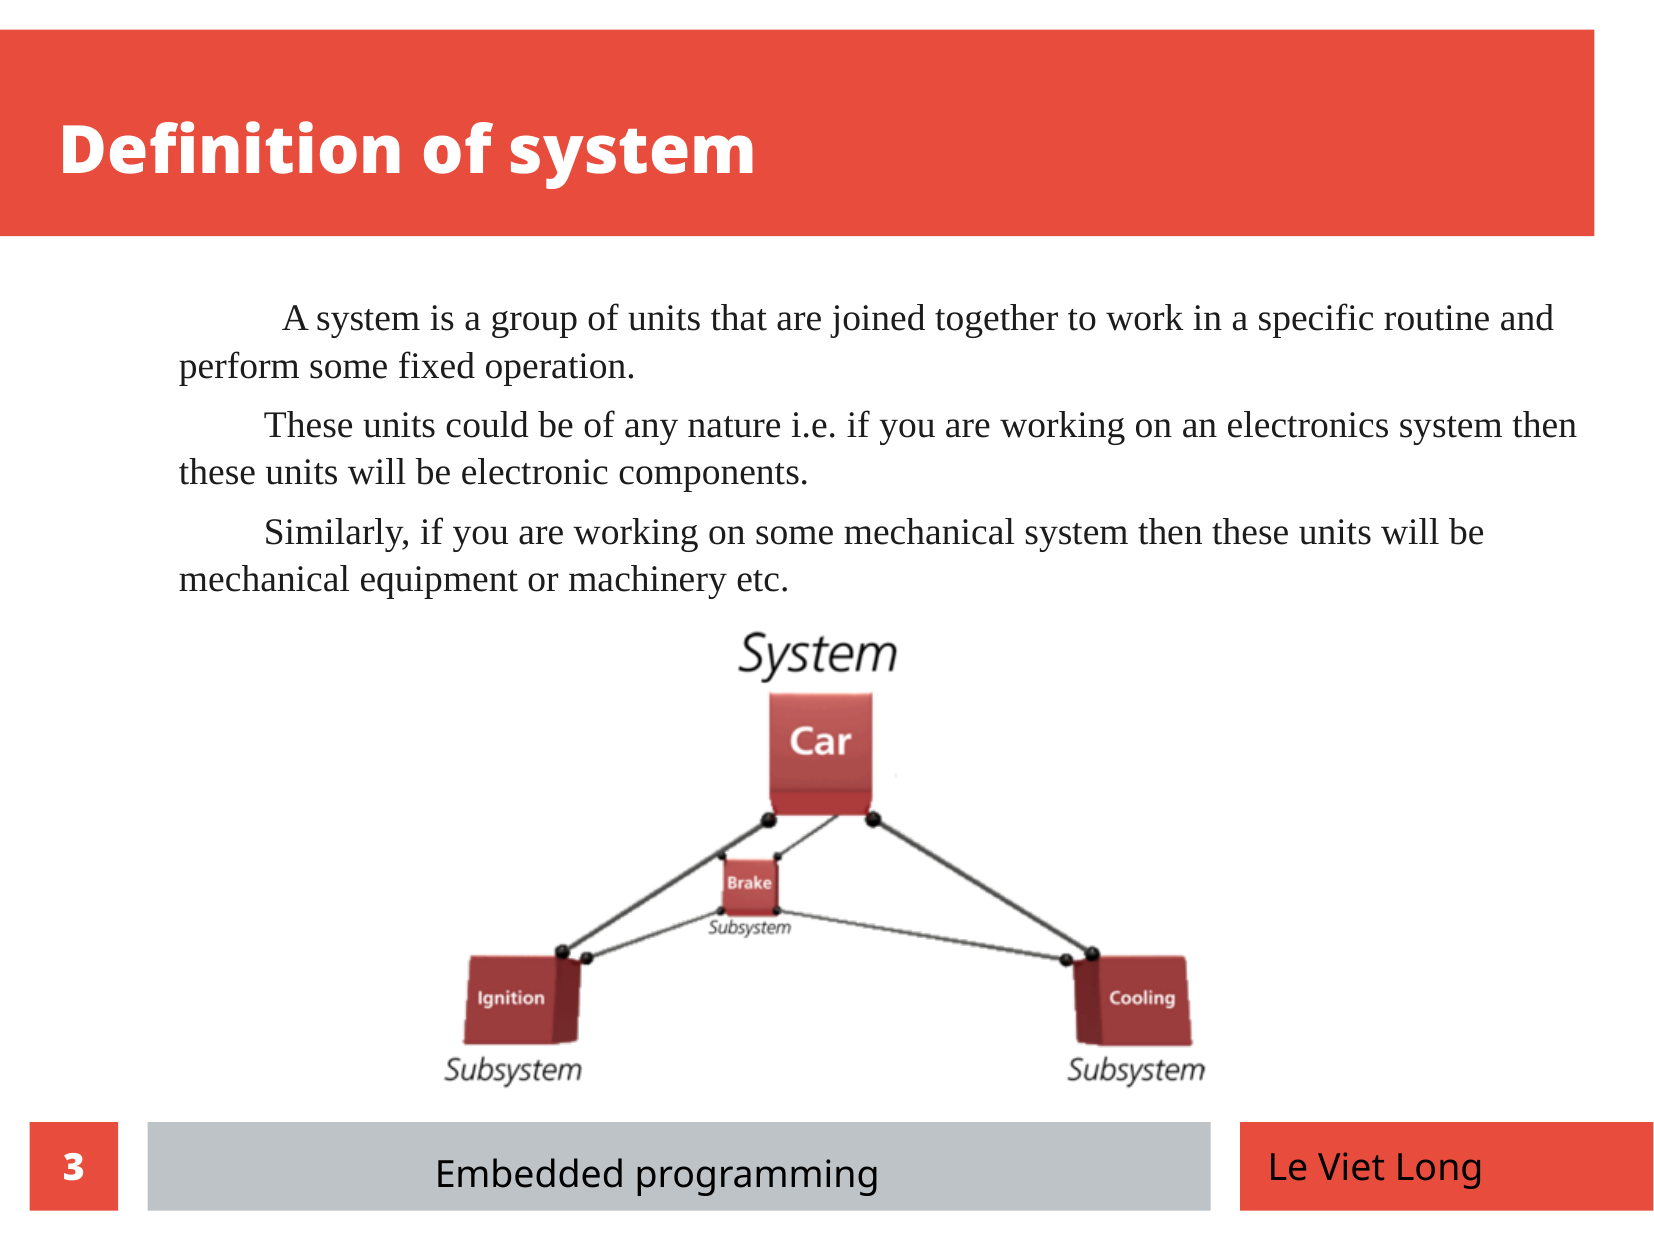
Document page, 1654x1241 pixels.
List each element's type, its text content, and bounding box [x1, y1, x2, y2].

picture [435, 564, 1217, 1141]
text_box Embedded programming [420, 1140, 1036, 1199]
text_box Le Viet Long [1252, 1132, 1538, 1192]
title Definition of system [59, 45, 1595, 193]
list A system is a group of units that are joined together to work in a specific routine and perform some fixed operation. These units could be of any nature i.e. if you are working on an electronics system then these units will be electronic components. Similarly, if you are working on some mechanical system then these units will be mechanical equipment or machinery etc. [75, 297, 1581, 1066]
